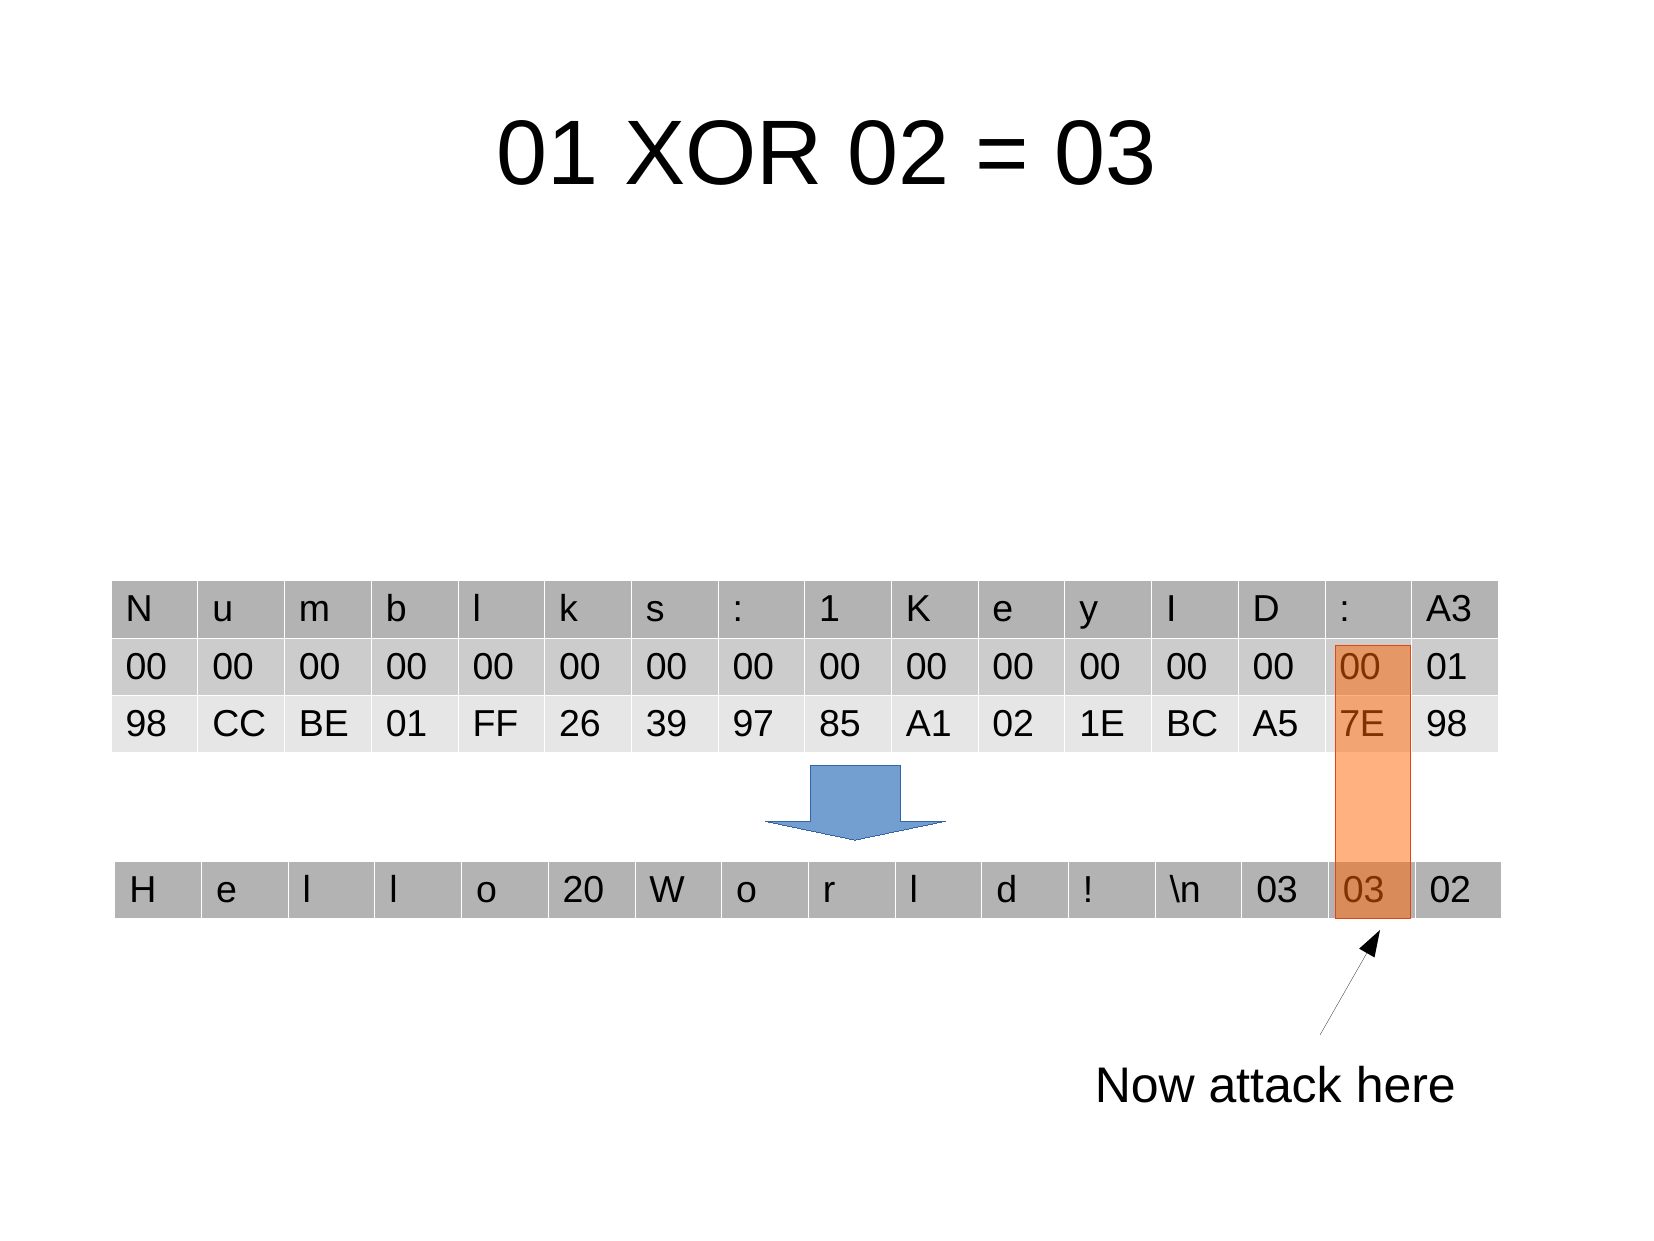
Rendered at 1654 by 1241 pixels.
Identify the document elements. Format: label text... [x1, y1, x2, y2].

table_cell 00 [805, 639, 891, 695]
table_cell 00 [1239, 639, 1325, 695]
table_cell 26 [545, 696, 631, 752]
table_header l [459, 581, 544, 638]
table_header ! [1069, 862, 1155, 918]
table_header u [198, 581, 284, 638]
table_header A3 [1412, 581, 1498, 638]
table_header I [1152, 581, 1238, 638]
table_header k [545, 581, 631, 638]
text_box [1335, 645, 1411, 919]
table_header m [285, 581, 371, 638]
table_header 1 [805, 581, 891, 638]
table_header y [1065, 581, 1151, 638]
table_header l [289, 862, 374, 918]
table_cell CC [198, 696, 284, 752]
table_cell 00 [632, 639, 718, 695]
table_cell 00 [979, 639, 1064, 695]
table_cell 1E [1065, 696, 1151, 752]
table_cell 00 [892, 639, 978, 695]
table_cell 85 [805, 696, 891, 752]
table_header s [632, 581, 718, 638]
table_cell 00 [459, 639, 544, 695]
table_cell 00 [719, 639, 804, 695]
text_box Now attack here [1080, 1050, 1486, 1122]
table_header l [896, 862, 981, 918]
table_cell A1 [892, 696, 978, 752]
table_cell 00 [285, 639, 371, 695]
table_header e [979, 581, 1064, 638]
table_cell 98 [1412, 696, 1498, 752]
table_cell 01 [1412, 639, 1498, 695]
table_cell FF [459, 696, 544, 752]
table_header 03 [1329, 862, 1335, 918]
table_cell 00 [198, 639, 284, 695]
table_header b [372, 581, 458, 638]
title 01 XOR 02 = 03 [82, 49, 1571, 257]
table_cell BC [1152, 696, 1238, 752]
table_header d [982, 862, 1068, 918]
table_cell 00 [545, 639, 631, 695]
table_header : [719, 581, 804, 638]
table_header 20 [549, 862, 635, 918]
table_cell 00 [372, 639, 458, 695]
table_header W [636, 862, 721, 918]
table_header D [1239, 581, 1325, 638]
table_cell BE [285, 696, 371, 752]
table_header : [1326, 581, 1411, 638]
table_header H [115, 862, 201, 918]
table_cell 00 [1326, 639, 1411, 695]
table_header o [462, 862, 548, 918]
table_cell 02 [979, 696, 1064, 752]
table_header 03 [1411, 862, 1415, 918]
table_header N [112, 581, 197, 638]
text_box [765, 765, 946, 841]
table_header 02 [1416, 862, 1501, 918]
table_cell 97 [719, 696, 804, 752]
table_cell 7E [1326, 696, 1335, 752]
table_cell 00 [1065, 639, 1151, 695]
table_header r [809, 862, 895, 918]
table_cell A5 [1239, 696, 1325, 752]
table_header l [375, 862, 461, 918]
table_cell 39 [632, 696, 718, 752]
table_cell 00 [1152, 639, 1238, 695]
table_cell 00 [112, 639, 197, 695]
table_cell 01 [372, 696, 458, 752]
table_header o [722, 862, 808, 918]
table_header 03 [1242, 862, 1328, 918]
table_cell 98 [112, 696, 197, 752]
table_header e [202, 862, 288, 918]
table_header K [892, 581, 978, 638]
table_header \n [1156, 862, 1241, 918]
